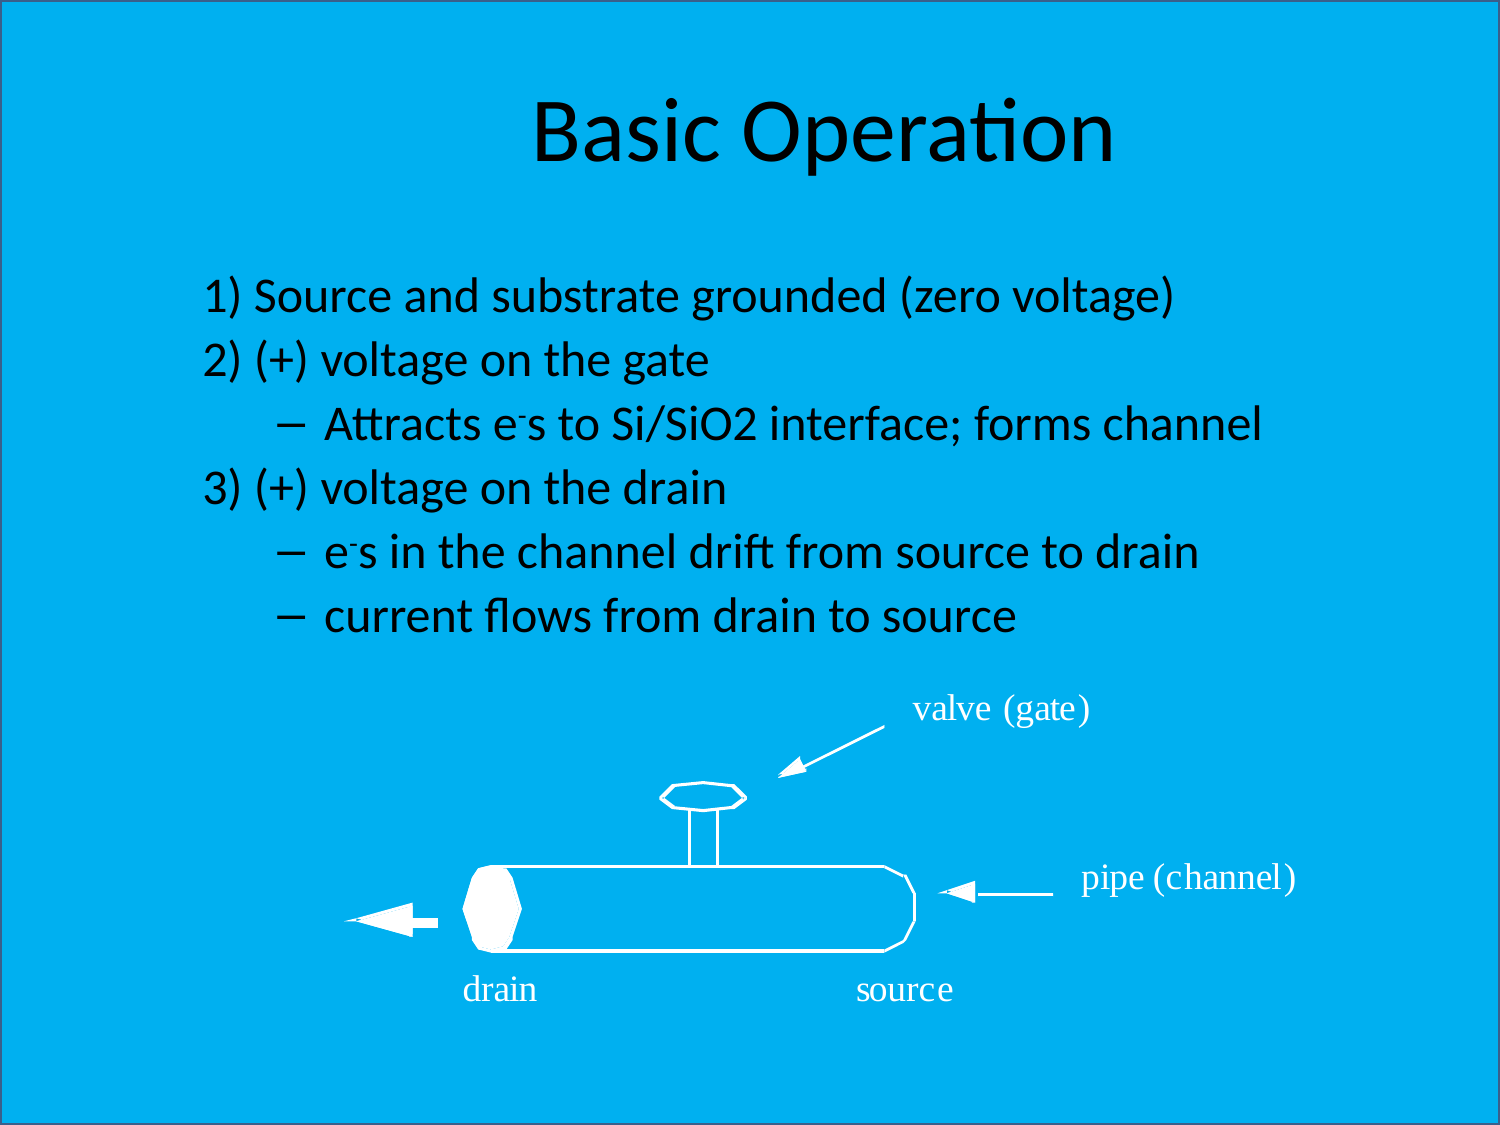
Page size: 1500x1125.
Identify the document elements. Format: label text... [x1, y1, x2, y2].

picture [939, 986, 944, 1000]
picture [950, 882, 975, 902]
picture [463, 782, 915, 952]
picture [890, 984, 895, 1001]
picture [1061, 705, 1066, 719]
picture [1228, 872, 1234, 888]
picture [858, 986, 869, 1000]
picture [1168, 874, 1172, 888]
picture [1258, 875, 1262, 888]
picture [1036, 712, 1041, 720]
picture [958, 703, 967, 720]
picture [941, 703, 945, 719]
picture [1053, 701, 1058, 720]
picture [529, 984, 534, 1000]
text_box Basic Operation [187, 62, 1463, 250]
picture [495, 993, 500, 1001]
picture [1247, 872, 1253, 888]
picture [1130, 874, 1135, 888]
picture [1194, 872, 1200, 888]
picture [1290, 869, 1294, 891]
picture [1084, 700, 1088, 722]
picture [1204, 881, 1209, 889]
text_box [0, 0, 1500, 1125]
picture [1122, 873, 1126, 887]
picture [465, 986, 469, 1000]
picture [781, 726, 884, 776]
picture [977, 706, 981, 719]
picture [933, 712, 938, 720]
picture [1019, 716, 1033, 724]
text_box 1) Source and substrate grounded (zero voltage) 2) (+) voltage on the gate Attracts e-s to Si/SiO2 interface; forms channel 3) (+) voltage on the drain e-s in the channel drift from source to drain current flows from drain to source [187, 262, 1421, 681]
picture [1084, 872, 1092, 896]
picture [1018, 704, 1025, 714]
picture [1005, 700, 1009, 722]
picture [921, 986, 925, 1000]
picture [1094, 873, 1098, 886]
picture [359, 904, 437, 936]
picture [915, 703, 924, 719]
picture [1155, 869, 1159, 891]
picture [1044, 703, 1048, 719]
